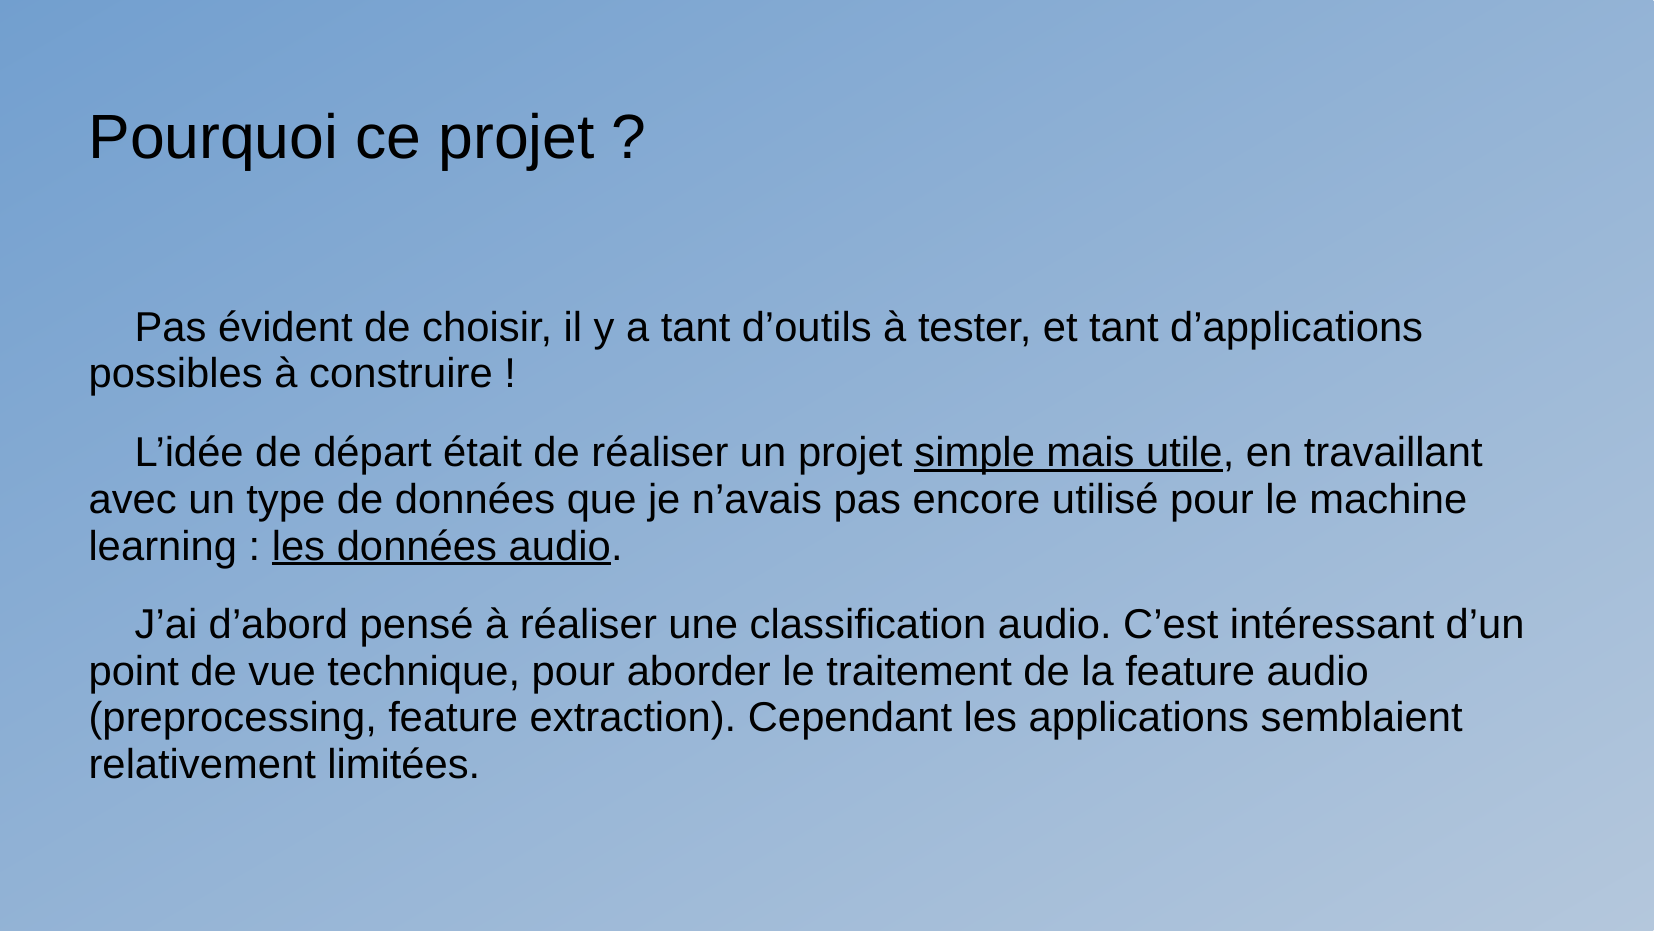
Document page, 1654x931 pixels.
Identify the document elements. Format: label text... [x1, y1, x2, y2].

list Pas évident de choisir, il y a tant d’outils à tester, et tant d’applications possibles à construire ! L’idée de départ était de réaliser un projet simple mais utile, en travaillant avec un type de données que je n’avais pas encore utilisé pour le machine learning : les données audio. J’ai d’abord pensé à réaliser une classification audio. C’est intéressant d’un point de vue technique, pour aborder le traitement de la feature audio (preprocessing, feature extraction). Cependant les applications semblaient relativement limitées. [88, 303, 1577, 931]
title Pourquoi ce projet ? [88, 59, 1577, 215]
